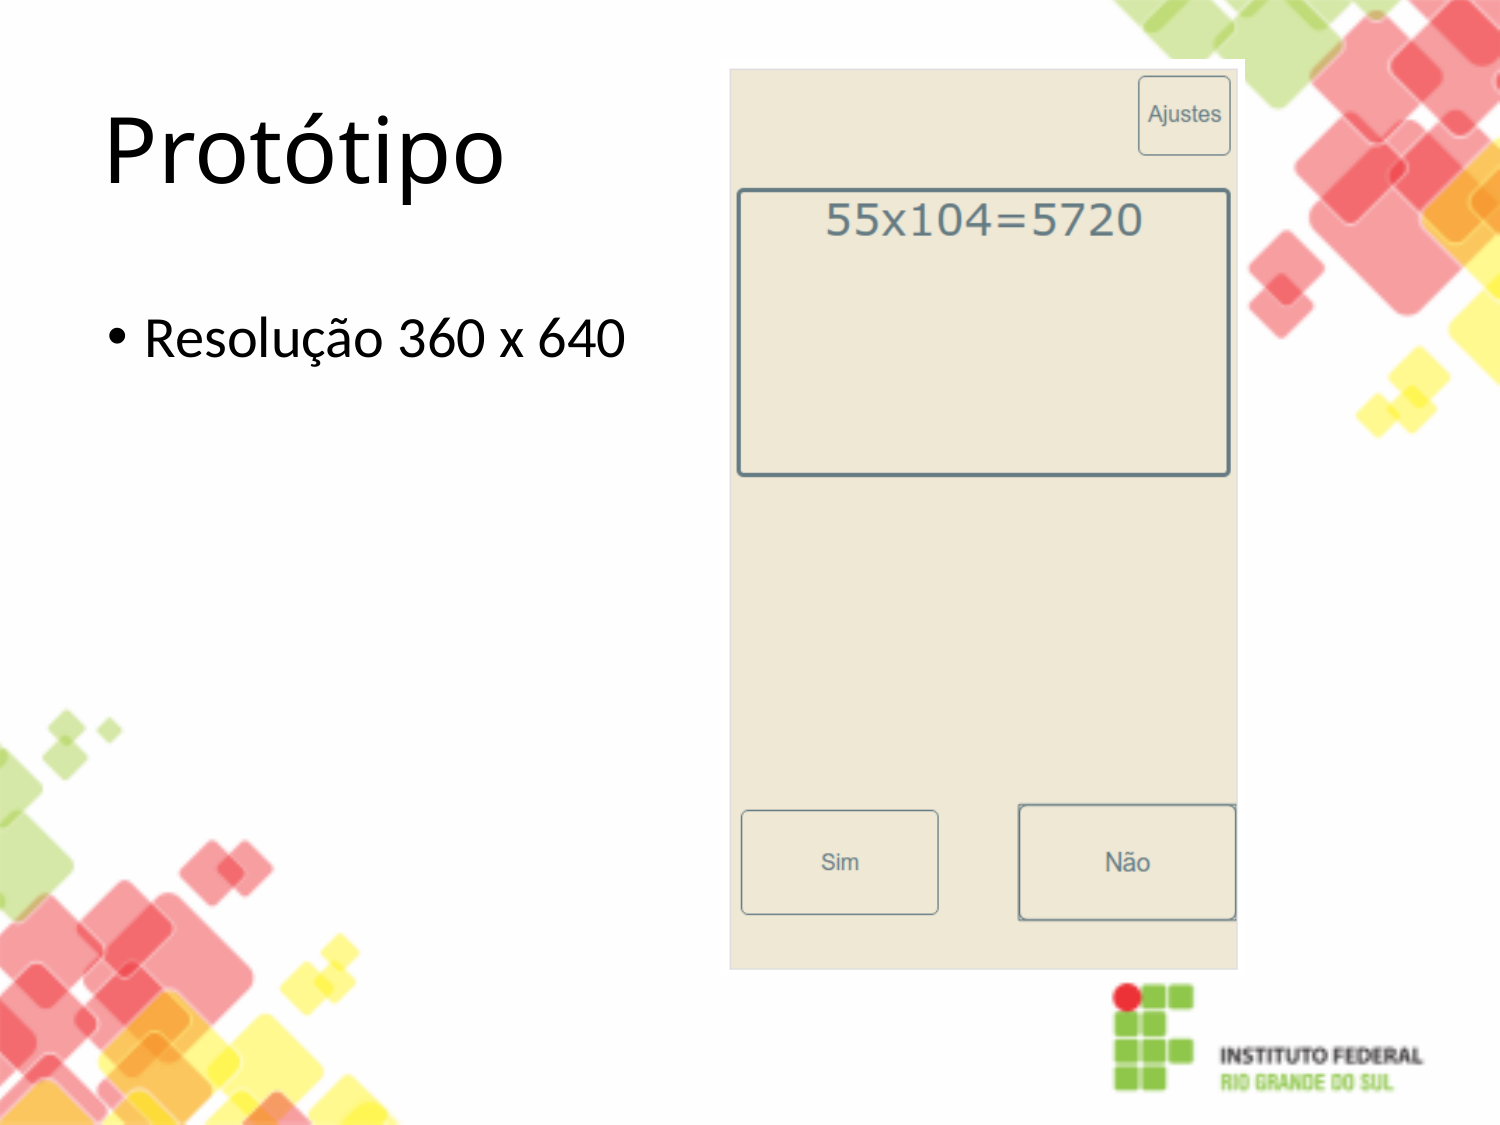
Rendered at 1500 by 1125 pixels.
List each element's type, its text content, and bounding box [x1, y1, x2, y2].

text_box Resolução 360 x 640 [92, 299, 690, 988]
picture [0, 0, 1500, 1125]
text_box Protótipo [88, 97, 705, 210]
